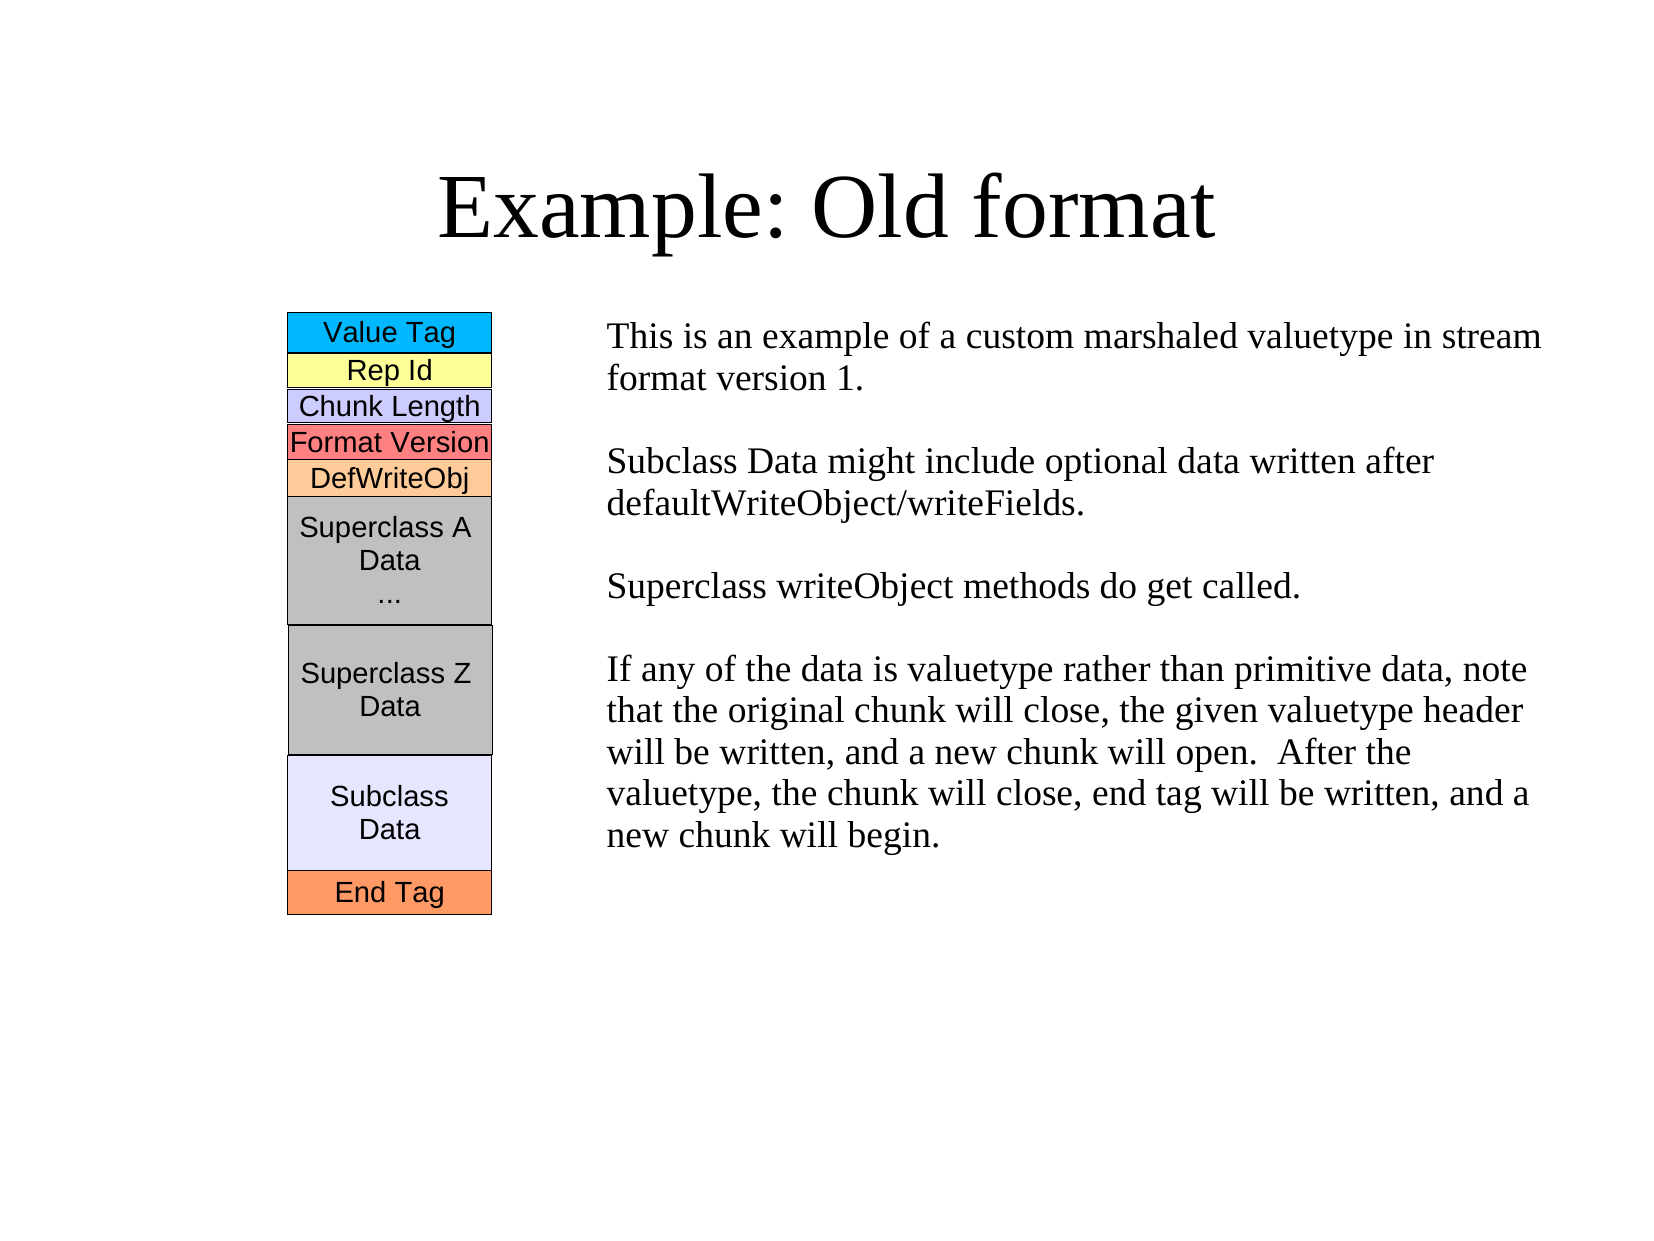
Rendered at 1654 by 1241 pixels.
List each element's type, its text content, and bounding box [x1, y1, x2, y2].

title Example: Old format [121, 102, 1534, 311]
text_box End Tag [287, 870, 492, 915]
text_box Subclass Data [287, 755, 492, 870]
text_box DefWriteObj [287, 459, 492, 496]
text_box Superclass A Data ... [287, 496, 492, 625]
text_box Rep Id [287, 353, 492, 388]
text_box This is an example of a custom marshaled valuetype in stream format version 1. Subclass Data might include optional data written after defaultWriteObject/writeFields. Superclass writeObject methods do get called. If any of the data is valuetype rather than primitive data, note that the original chunk will close, the given valuetype header will be written, and a new chunk will open. After the valuetype, the chunk will close, end tag will be written, and a new chunk will begin. [606, 315, 1577, 998]
text_box Superclass Z Data [288, 625, 493, 755]
text_box Value Tag [287, 312, 492, 353]
text_box Chunk Length [287, 389, 492, 423]
text_box Format Version [287, 424, 492, 459]
